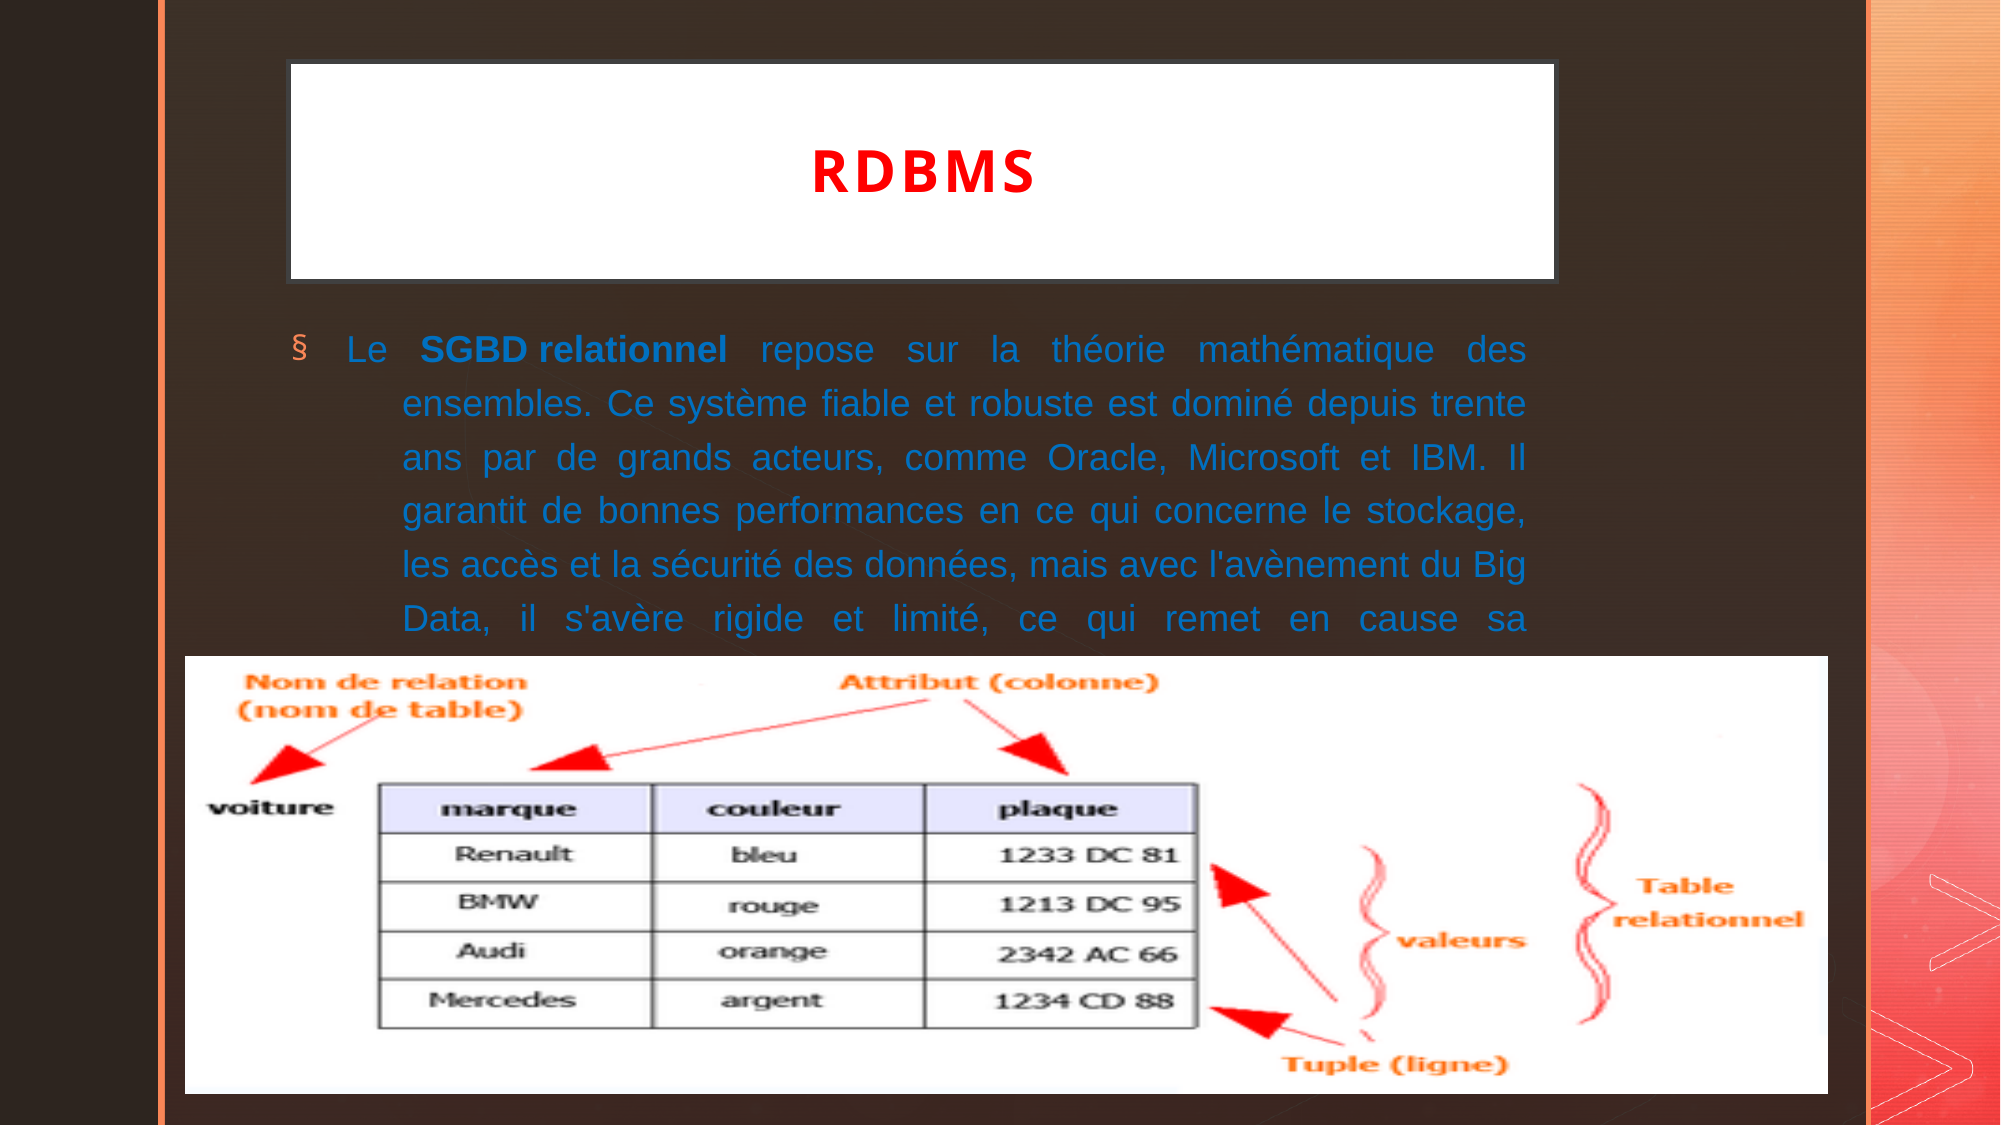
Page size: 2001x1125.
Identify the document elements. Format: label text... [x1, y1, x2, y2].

text_box Le SGBD relationnel repose sur la théorie mathématique des ensembles. Ce système fiable et robuste est dominé depuis trente ans par de grands acteurs, comme Oracle, Microsoft et IBM. Il garantit de bonnes performances en ce qui concerne le stockage, les accès et la sécurité des données, mais avec l'avènement du Big Data, il s'avère rigide et limité, ce qui remet en cause sa prédominance. [274, 308, 1542, 656]
picture [185, 656, 1828, 1094]
text_box rDBMS [288, 61, 1557, 282]
